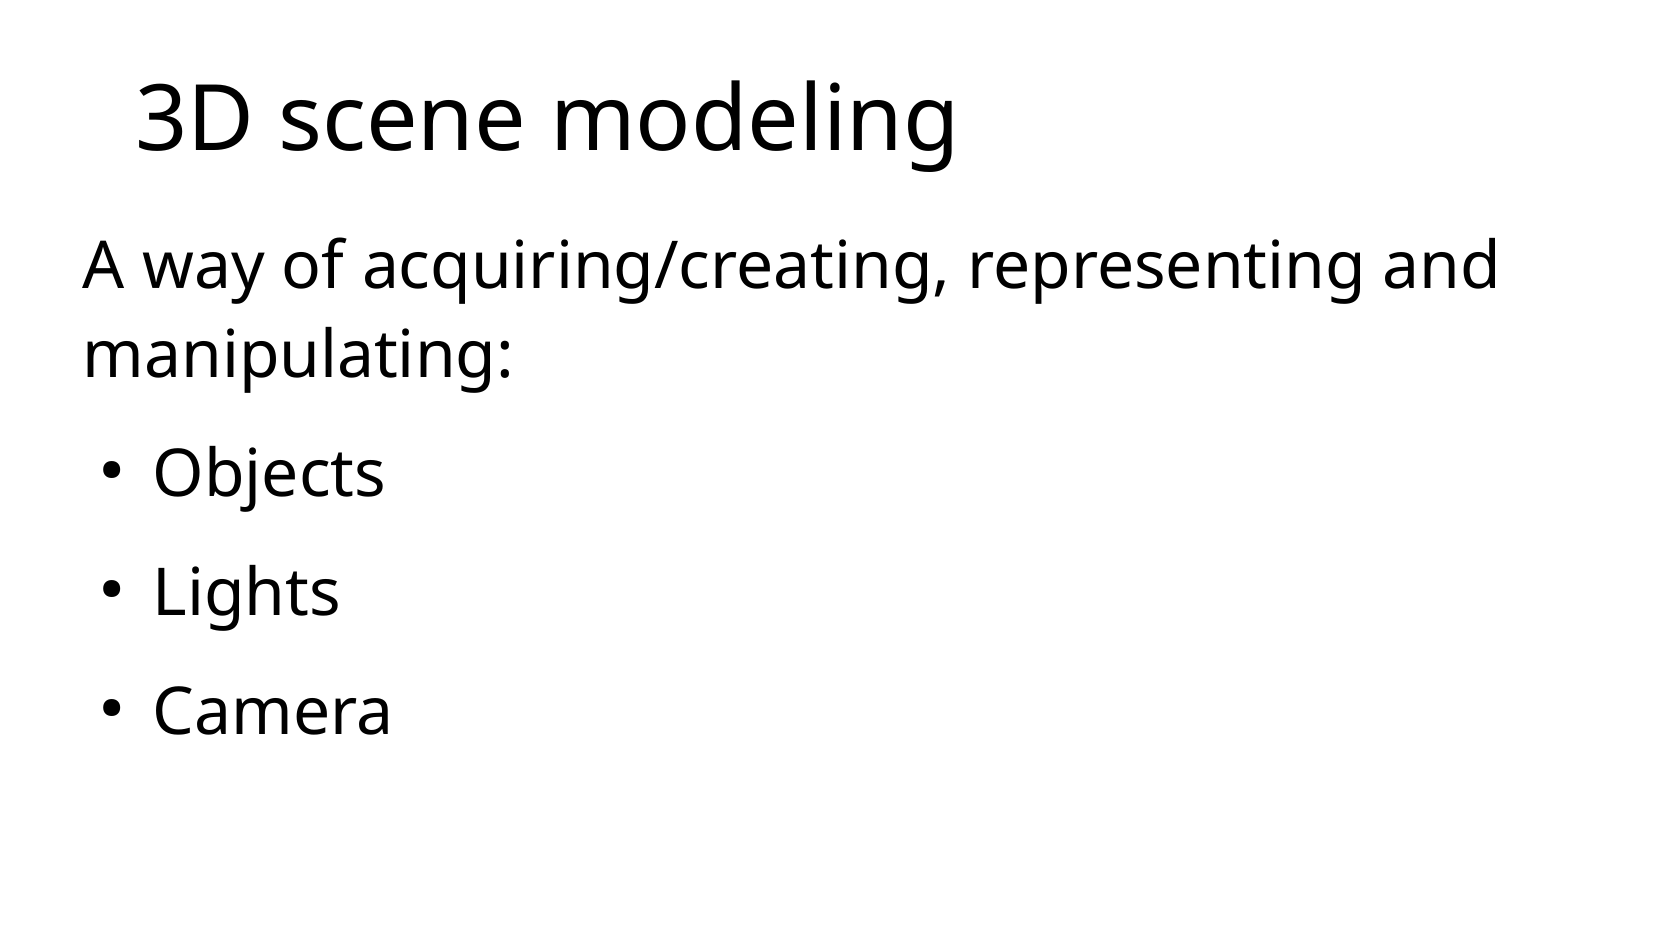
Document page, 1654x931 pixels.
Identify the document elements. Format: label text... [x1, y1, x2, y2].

list A way of acquiring/creating, representing and manipulating: Objects Lights Camera [82, 217, 1571, 758]
title 3D scene modeling [135, 37, 1624, 193]
